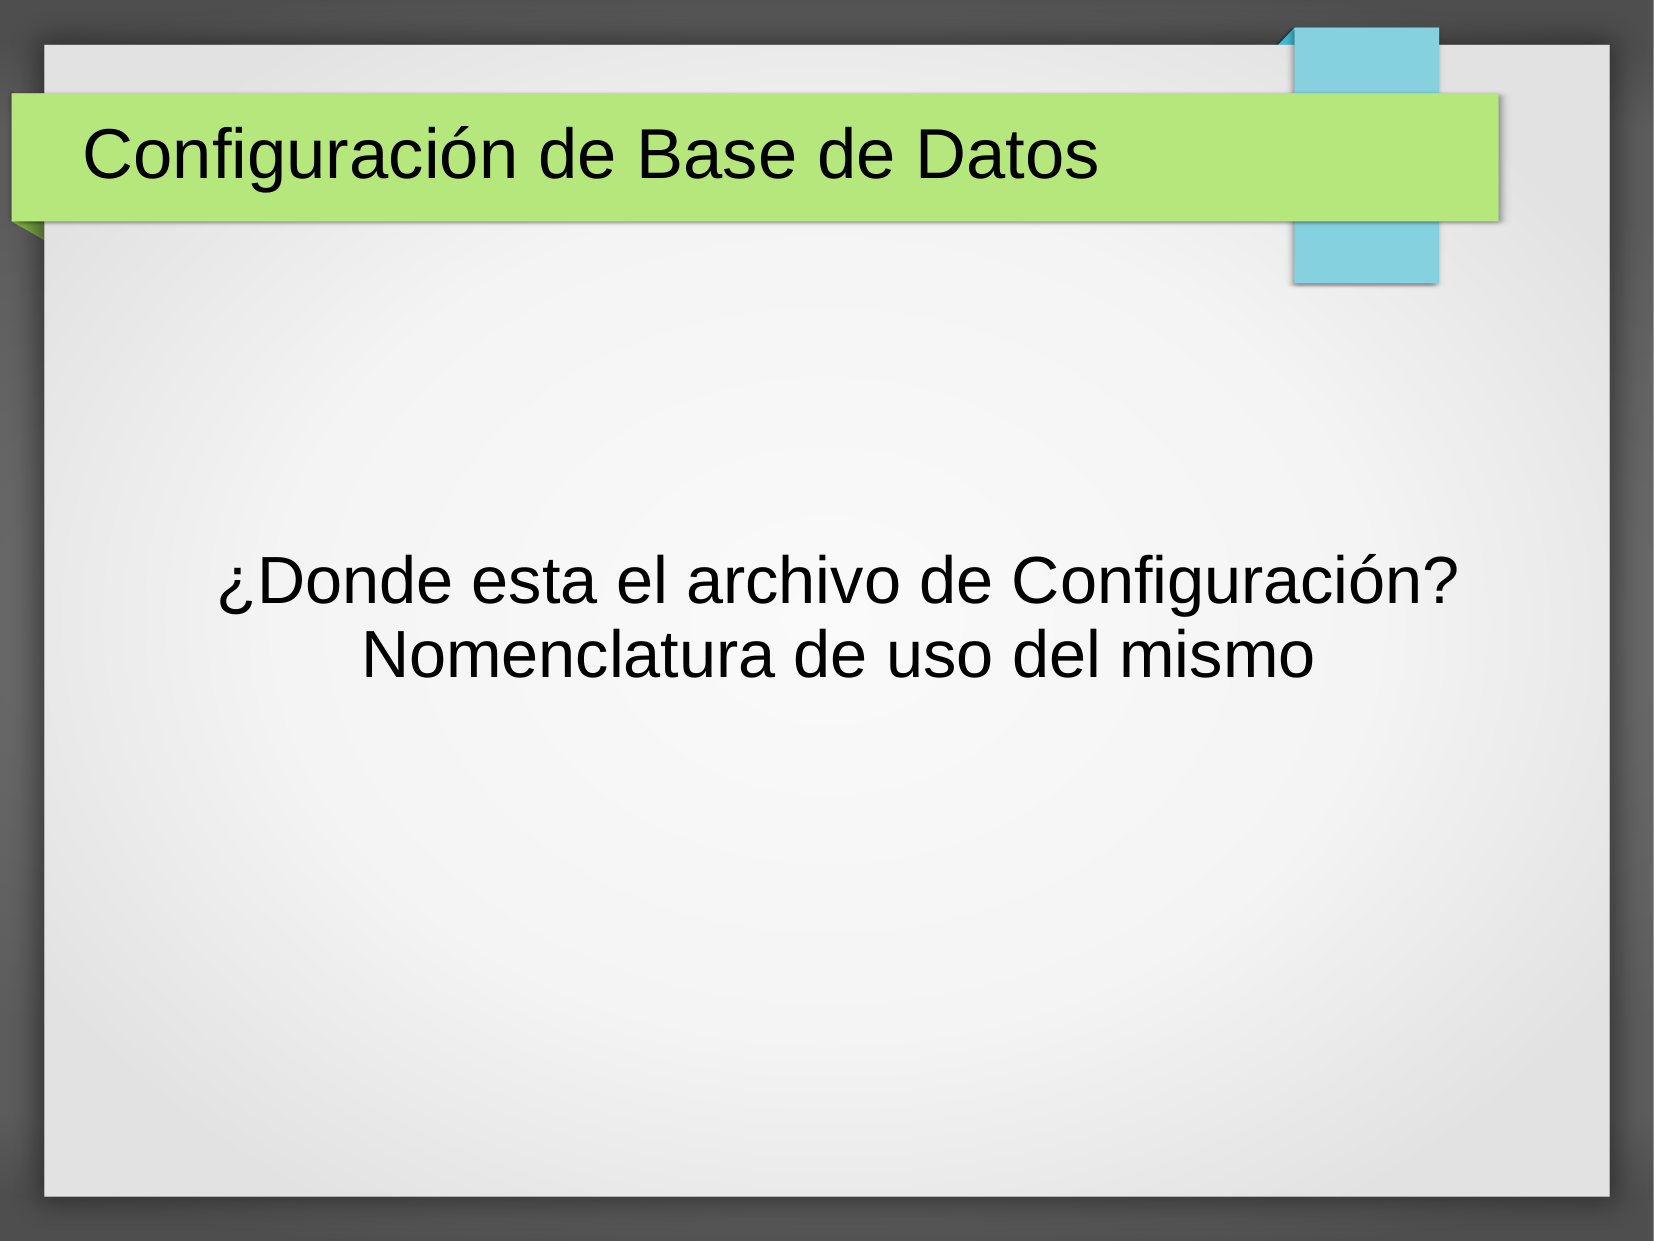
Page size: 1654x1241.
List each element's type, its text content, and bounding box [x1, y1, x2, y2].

title Configuración de Base de Datos [82, 94, 1264, 213]
subtitle ¿Donde esta el archivo de Configuración? Nomenclatura de uso del mismo [82, 295, 1571, 1015]
picture [0, 0, 1654, 1241]
